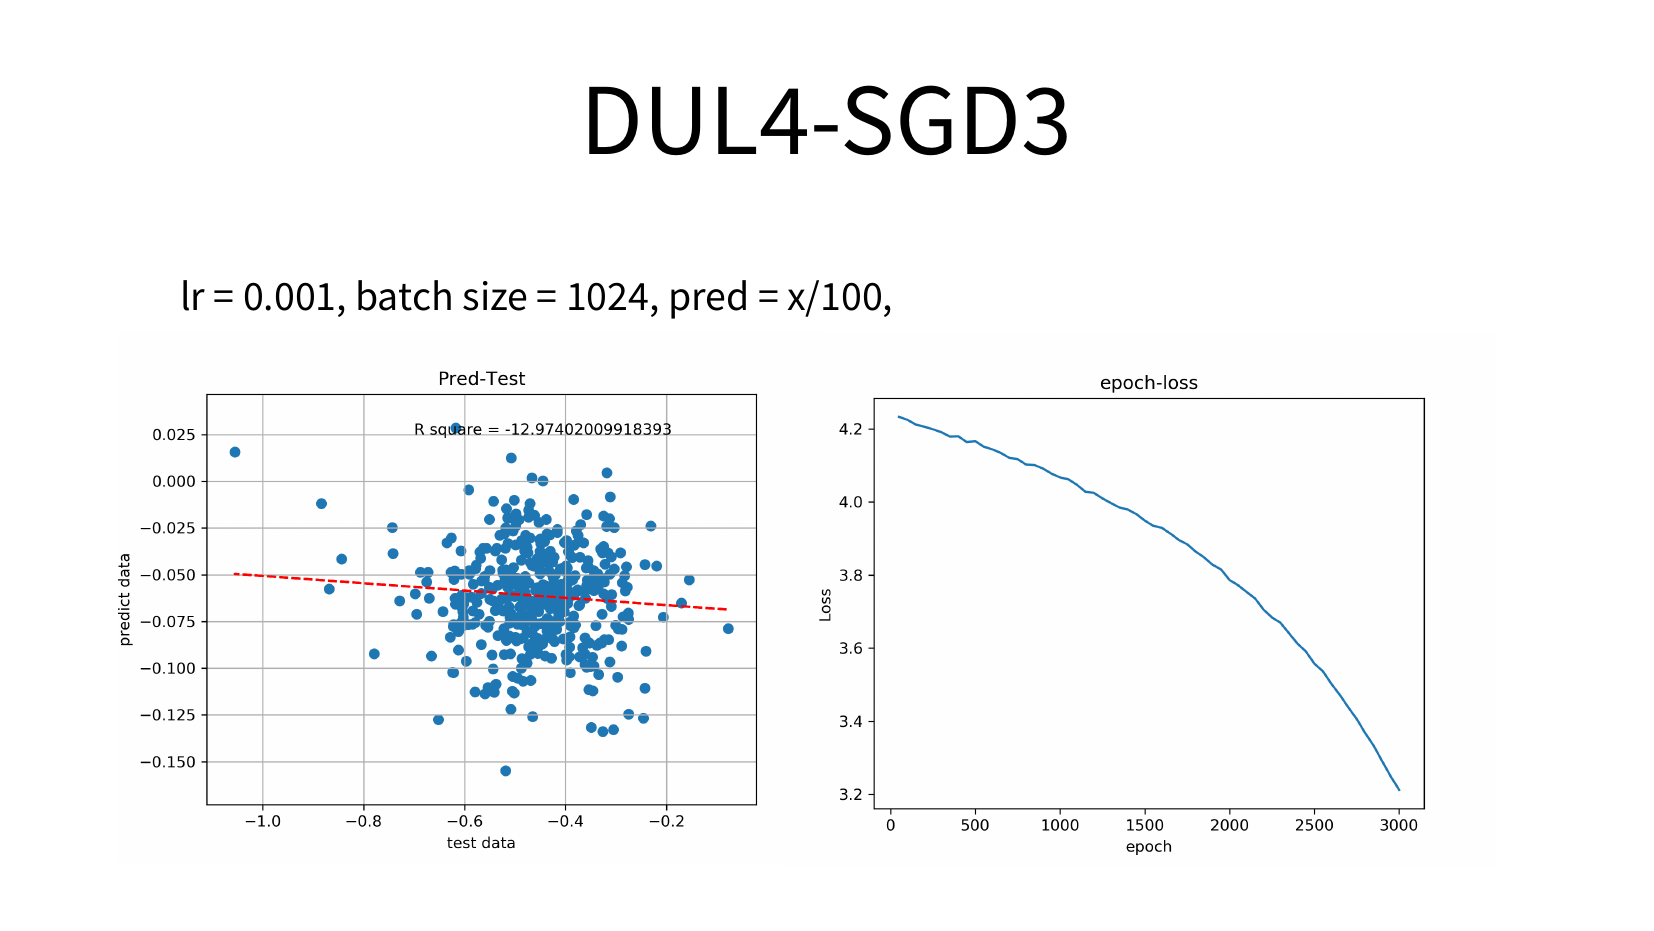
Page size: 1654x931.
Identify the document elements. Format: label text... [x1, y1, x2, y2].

text_box lr = 0.001, batch size = 1024, pred = x/100, [165, 259, 1394, 329]
title DUL4-SGD3 [82, 37, 1571, 193]
picture [118, 330, 1495, 867]
